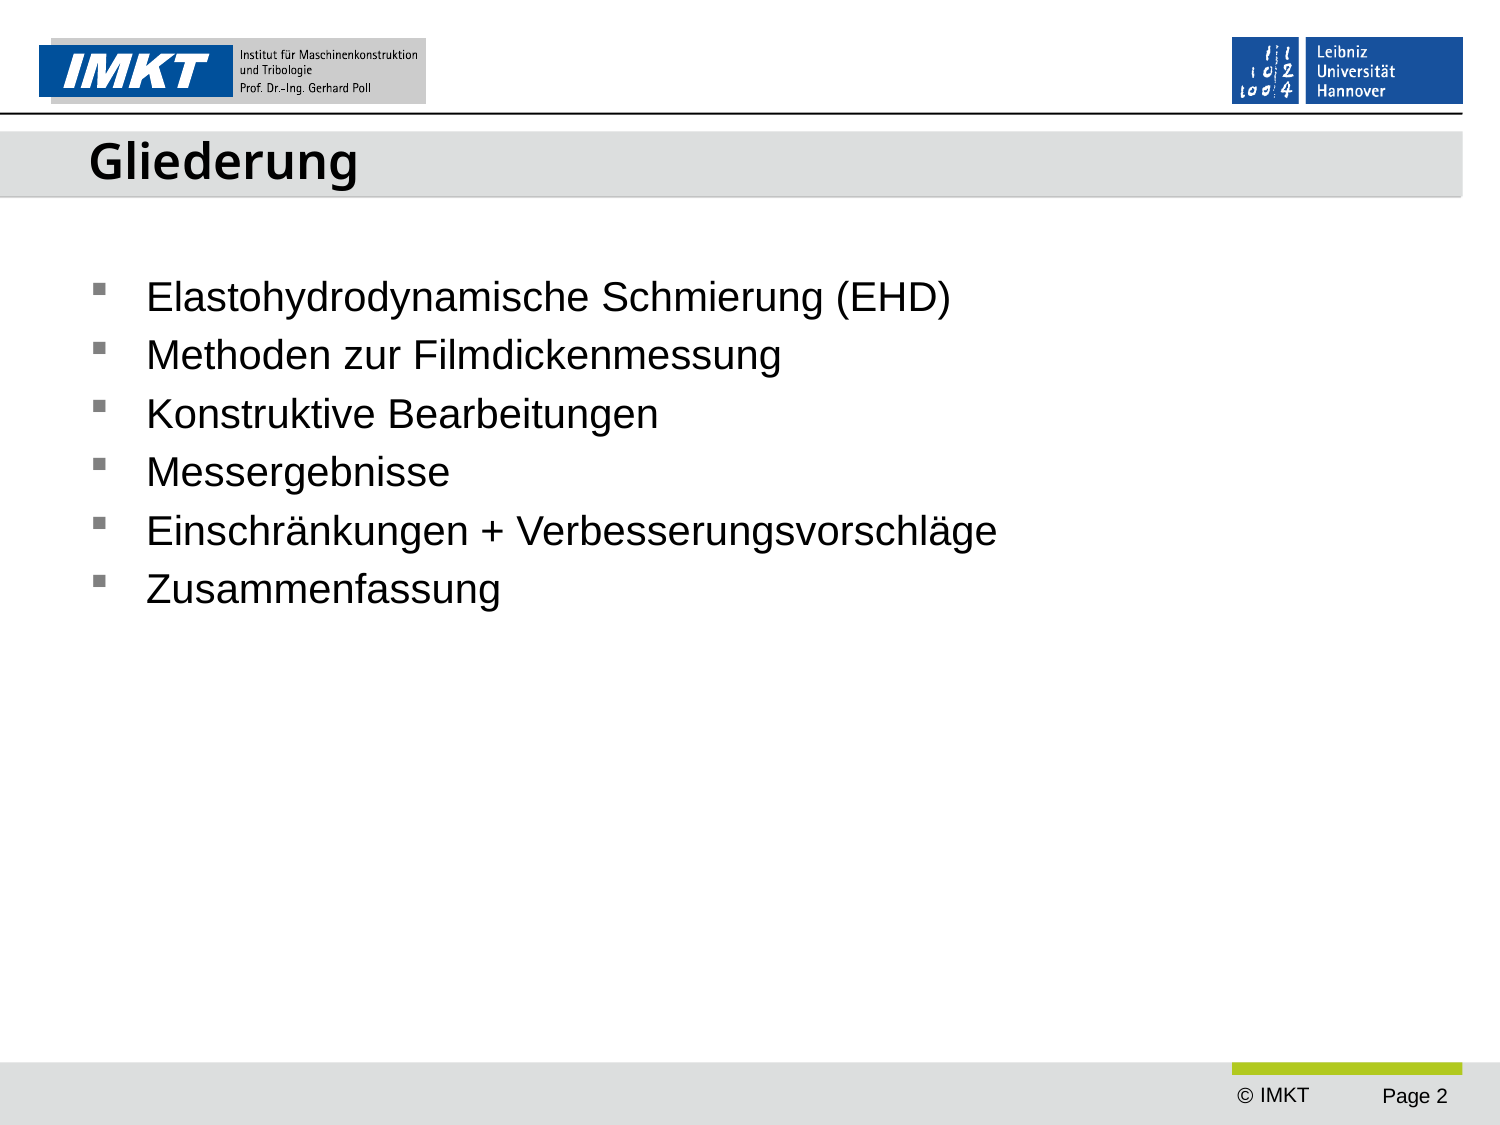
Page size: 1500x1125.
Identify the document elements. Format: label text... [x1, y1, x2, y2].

picture [1232, 37, 1463, 104]
title Gliederung [73, 122, 1424, 180]
list Elastohydrodynamische Schmierung (EHD) Methoden zur Filmdickenmessung Konstruktive Bearbeitungen Messergebnisse Einschränkungen + Verbesserungsvorschläge Zusammenfassung [75, 262, 1425, 1005]
